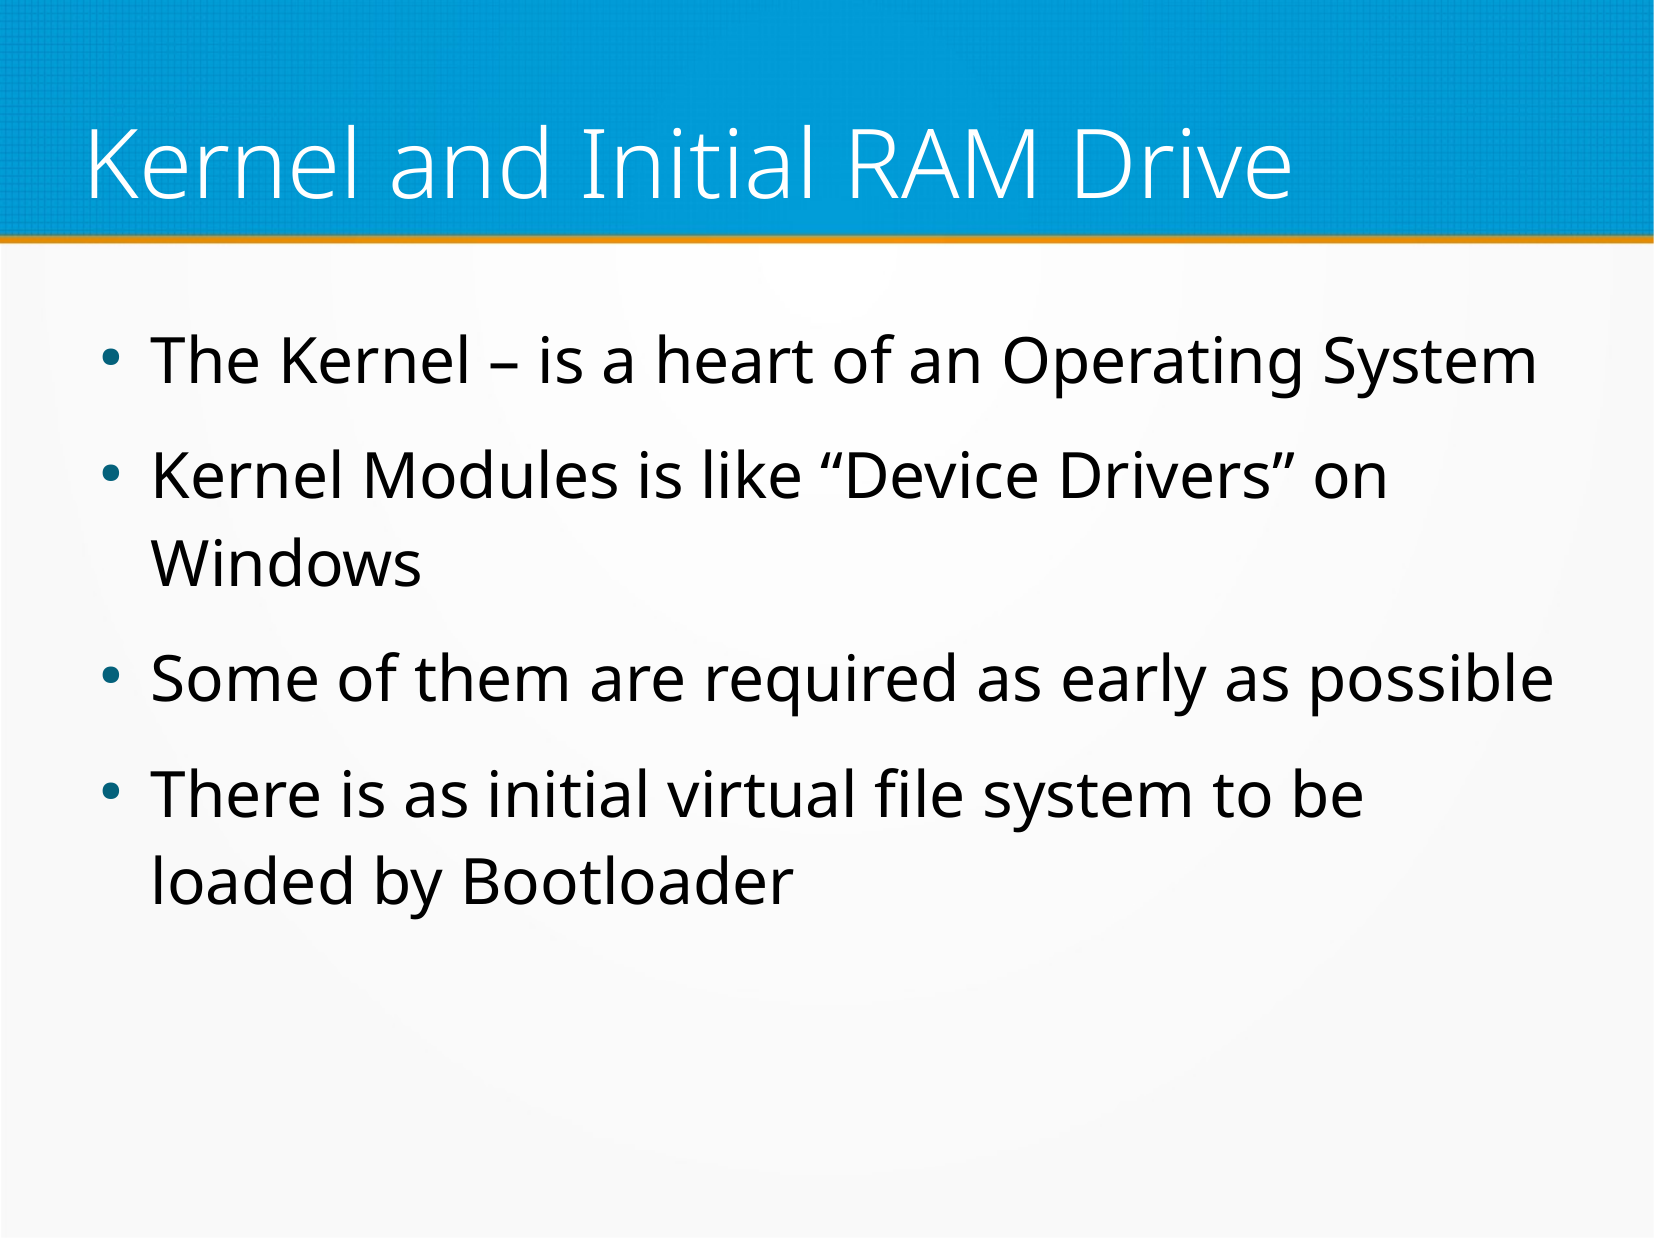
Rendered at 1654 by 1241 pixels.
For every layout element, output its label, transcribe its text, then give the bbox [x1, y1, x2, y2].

title Kernel and Initial RAM Drive [82, 19, 1571, 227]
list The Kernel – is a heart of an Operating System Kernel Modules is like “Device Drivers” on Windows Some of them are required as early as possible There is as initial virtual file system to be loaded by Bootloader [82, 315, 1563, 1081]
picture [0, 233, 1654, 1241]
